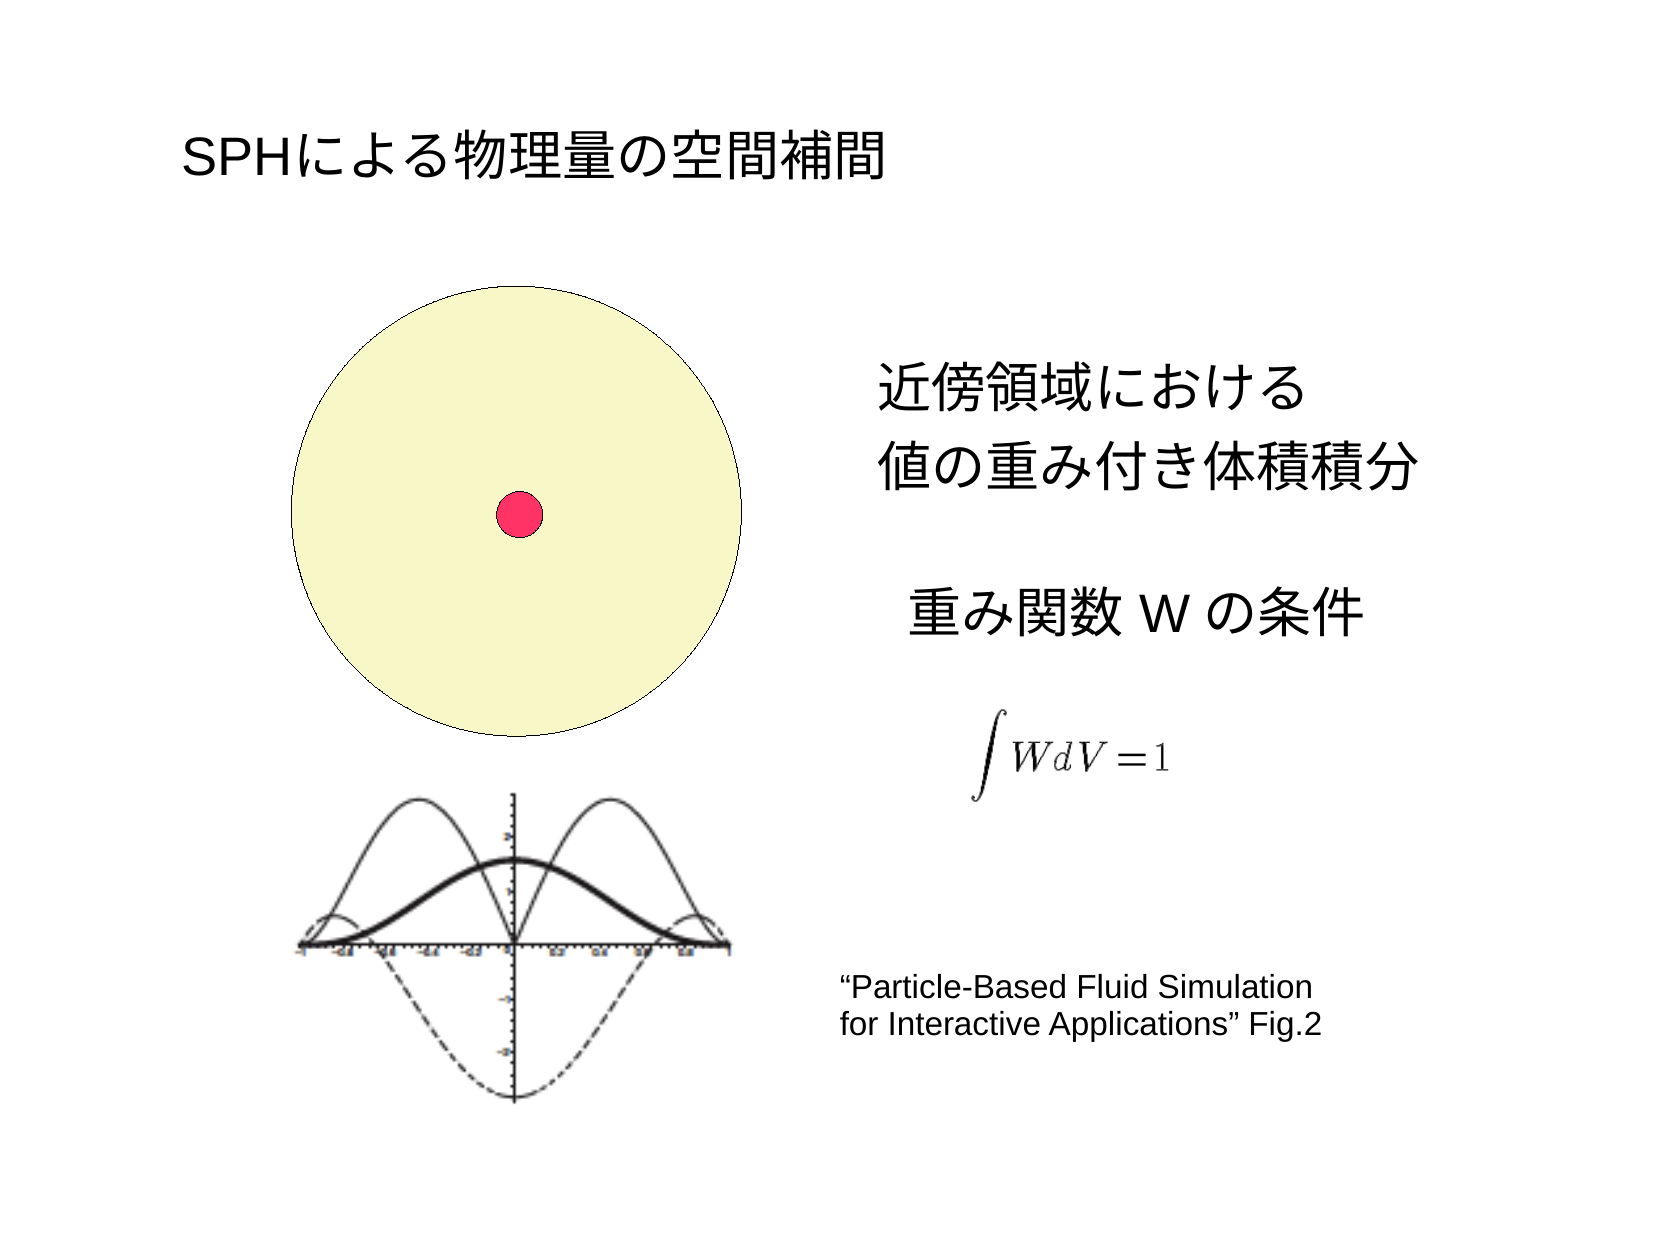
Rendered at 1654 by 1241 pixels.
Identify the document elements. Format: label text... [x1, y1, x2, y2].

text_box SPHによる物理量の空間補間 [181, 112, 976, 188]
picture [956, 700, 1173, 810]
text_box 重み関数Wの条件 [892, 562, 1375, 638]
text_box 近傍領域における 値の重み付き体積積分 [862, 337, 1576, 461]
picture [291, 781, 742, 1112]
text_box [291, 286, 742, 737]
text_box “Particle-Based Fluid Simulation for Interactive Applications” Fig.2 [825, 960, 1347, 1051]
